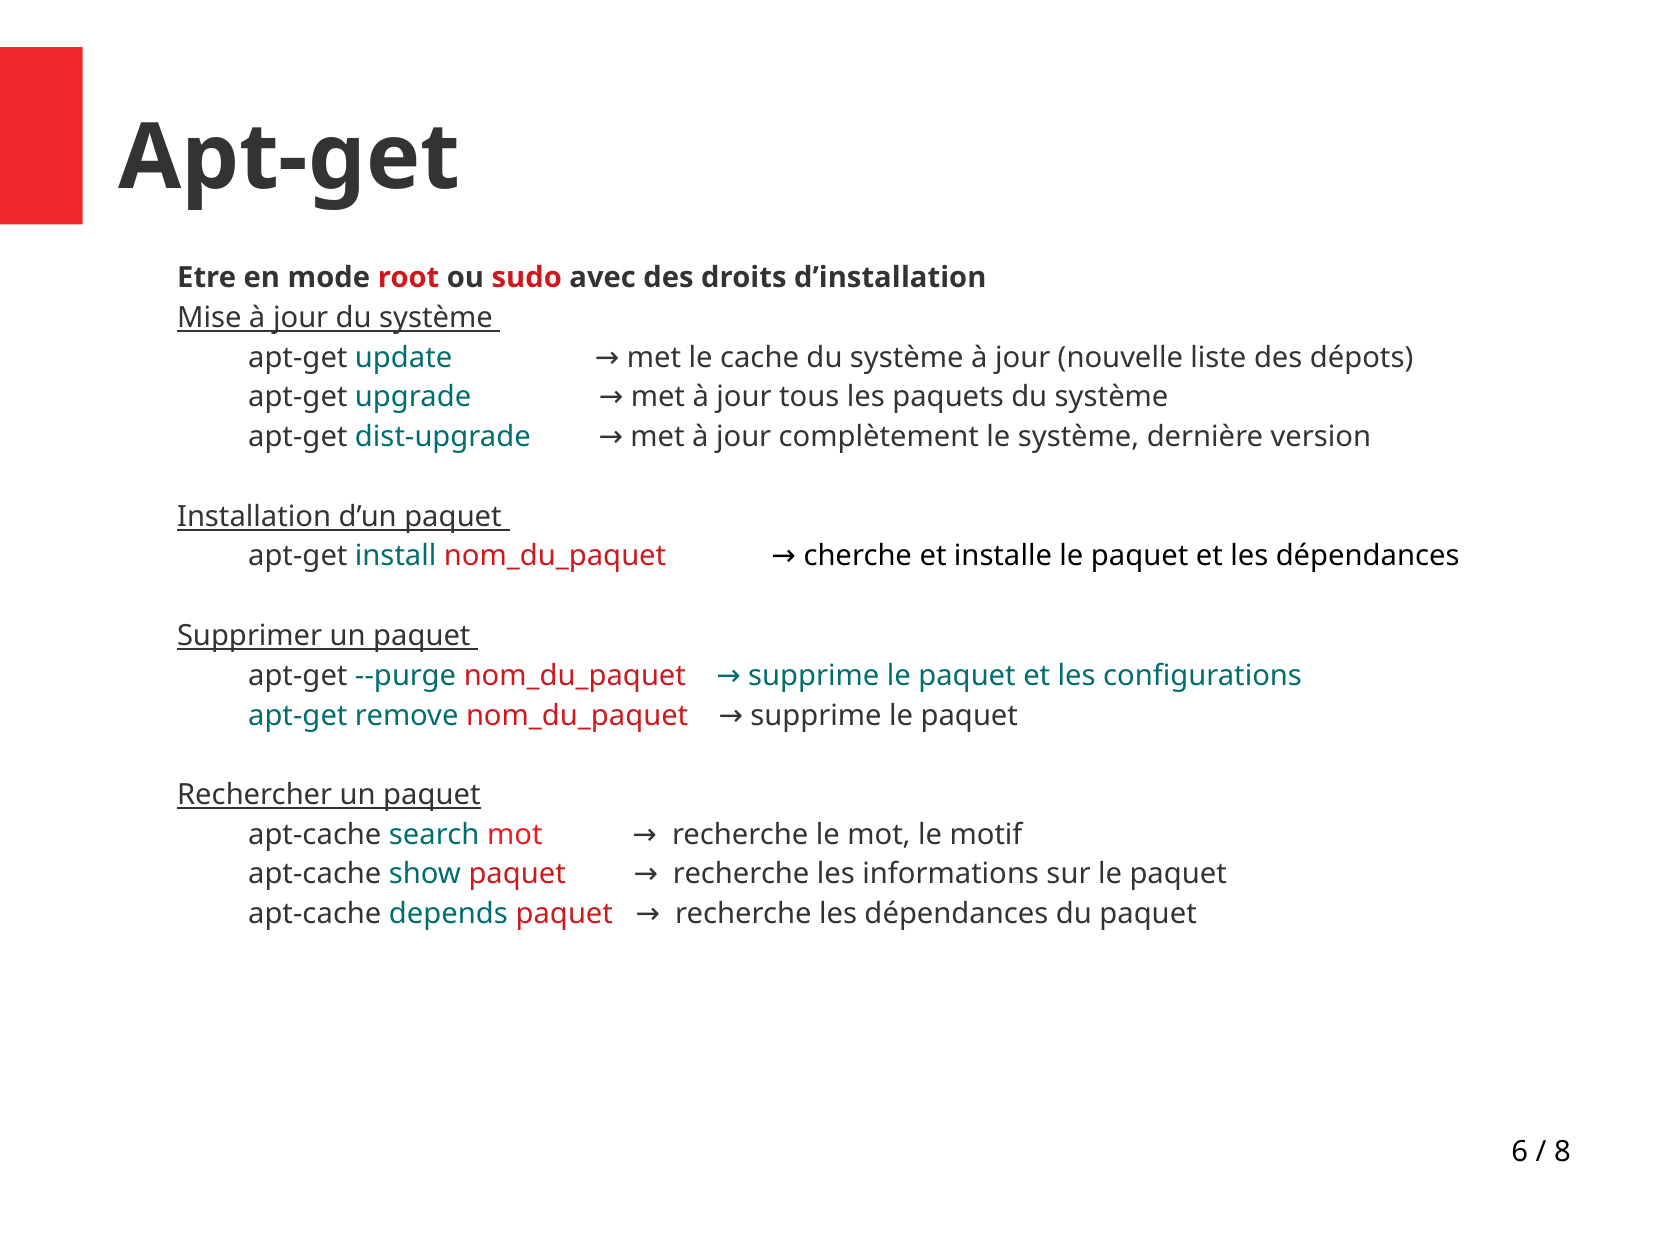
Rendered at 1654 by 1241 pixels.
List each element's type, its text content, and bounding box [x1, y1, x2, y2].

title Apt-get [118, 49, 1571, 257]
list Etre en mode root ou sudo avec des droits d’installation Mise à jour du système apt-get update → met le cache du système à jour (nouvelle liste des dépots) apt-get upgrade → met à jour tous les paquets du système apt-get dist-upgrade → met à jour complètement le système, dernière version Installation d’un paquet apt-get install nom_du_paquet → cherche et installe le paquet et les dépendances Supprimer un paquet apt-get --purge nom_du_paquet → supprime le paquet et les configurations apt-get remove nom_du_paquet → supprime le paquet Rechercher un paquet apt-cache search mot → recherche le mot, le motif apt-cache show paquet → recherche les informations sur le paquet apt-cache depends paquet → recherche les dépendances du paquet [106, 256, 1524, 976]
